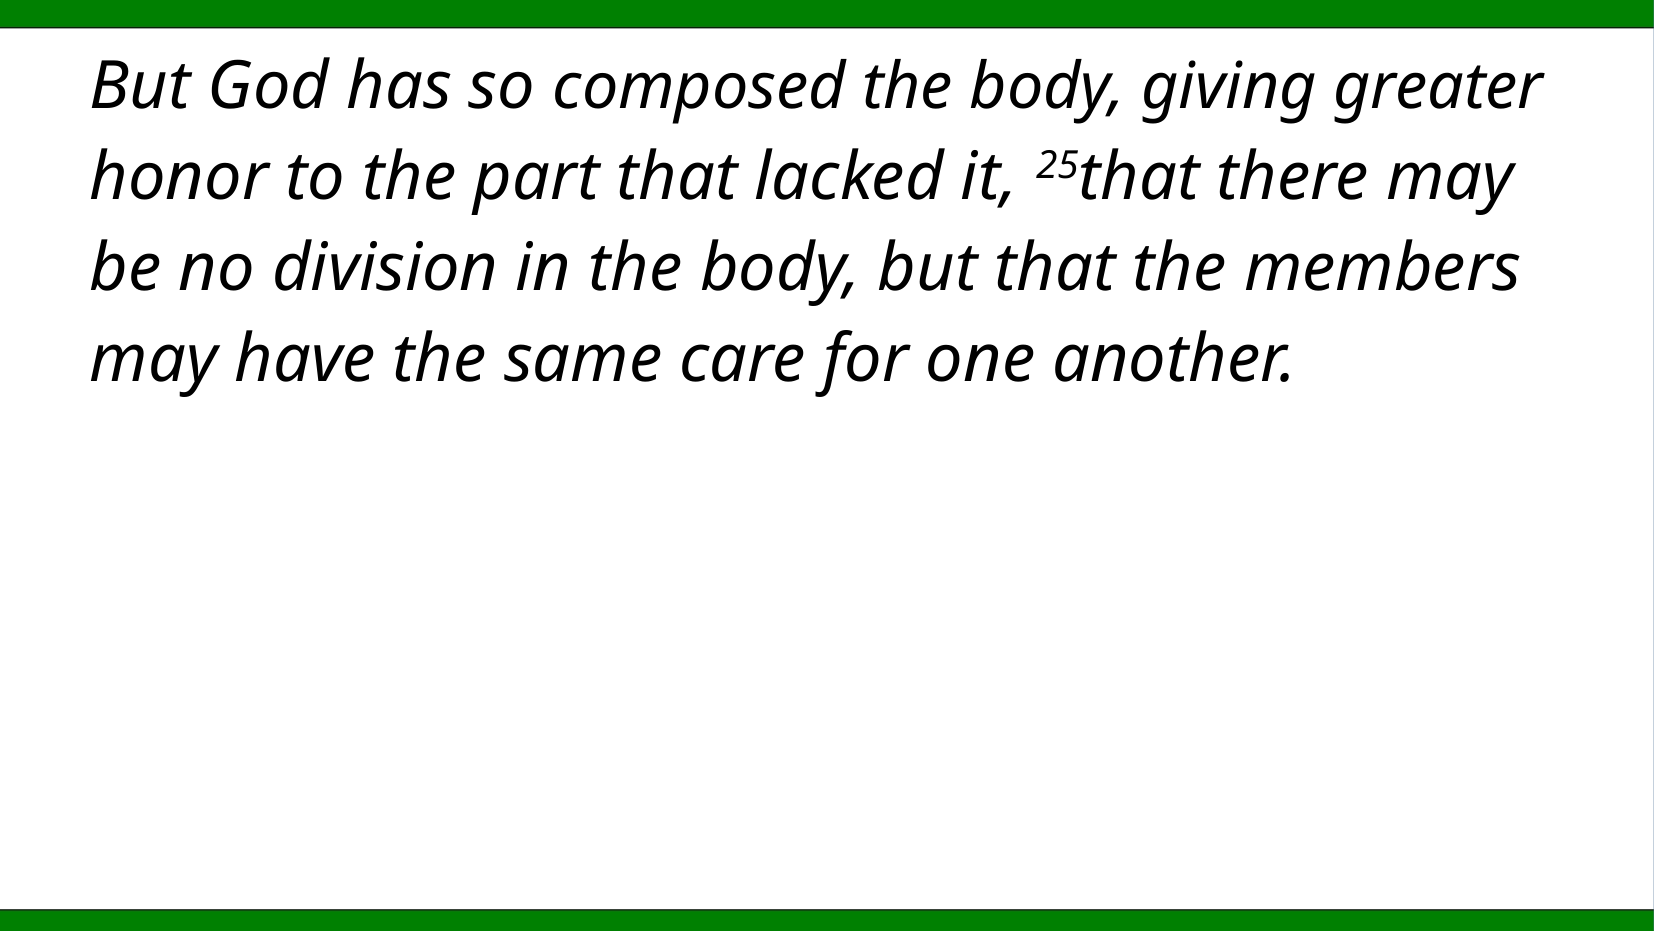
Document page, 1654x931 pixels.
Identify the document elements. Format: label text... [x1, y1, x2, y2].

text_box But God has so composed the body, giving greater honor to the part that lacked it, 25that there may be no division in the body, but that the members may have the same care for one another. [75, 30, 1591, 406]
picture [0, 0, 1654, 931]
